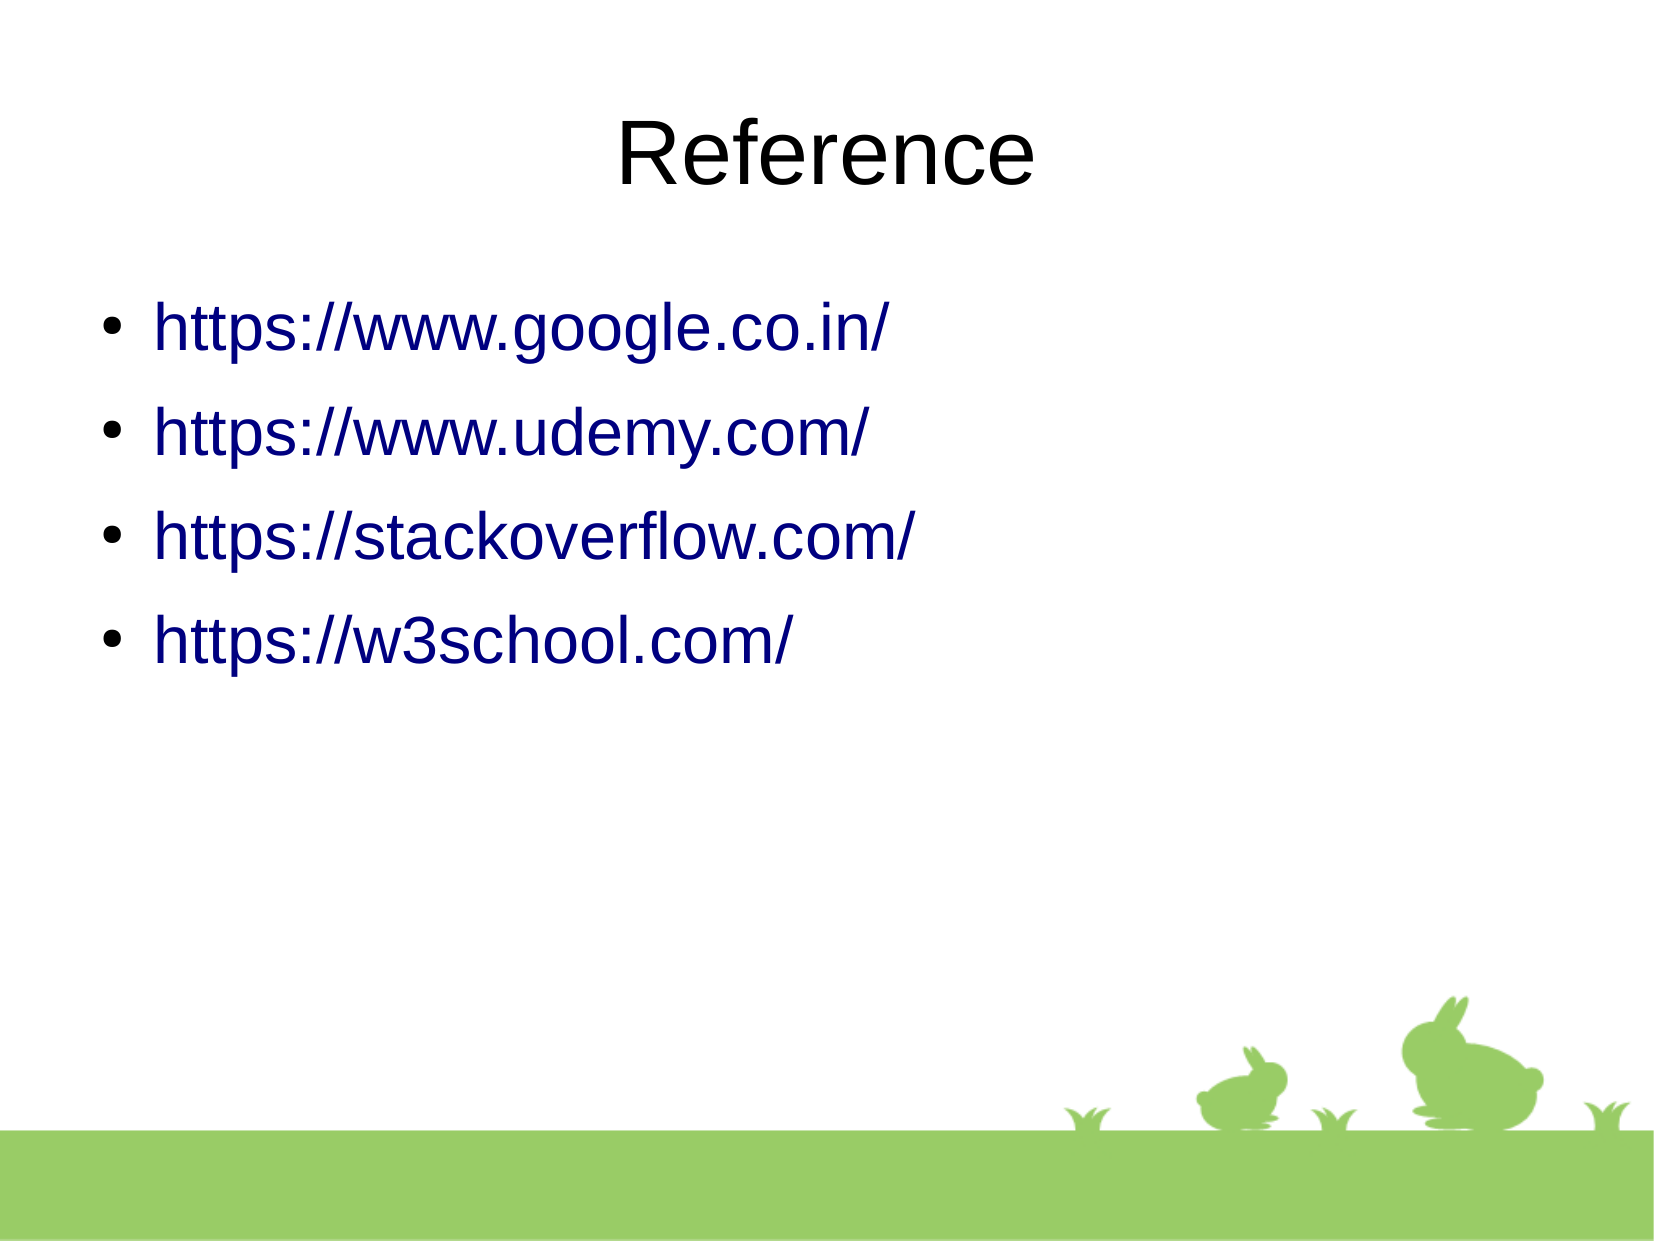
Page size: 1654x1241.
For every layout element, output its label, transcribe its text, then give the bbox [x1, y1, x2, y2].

title Reference [82, 49, 1571, 257]
picture [0, 0, 1654, 1241]
list https://www.google.co.in/ https://www.udemy.com/ https://stackoverflow.com/ https://w3school.com/ [82, 290, 1571, 1010]
